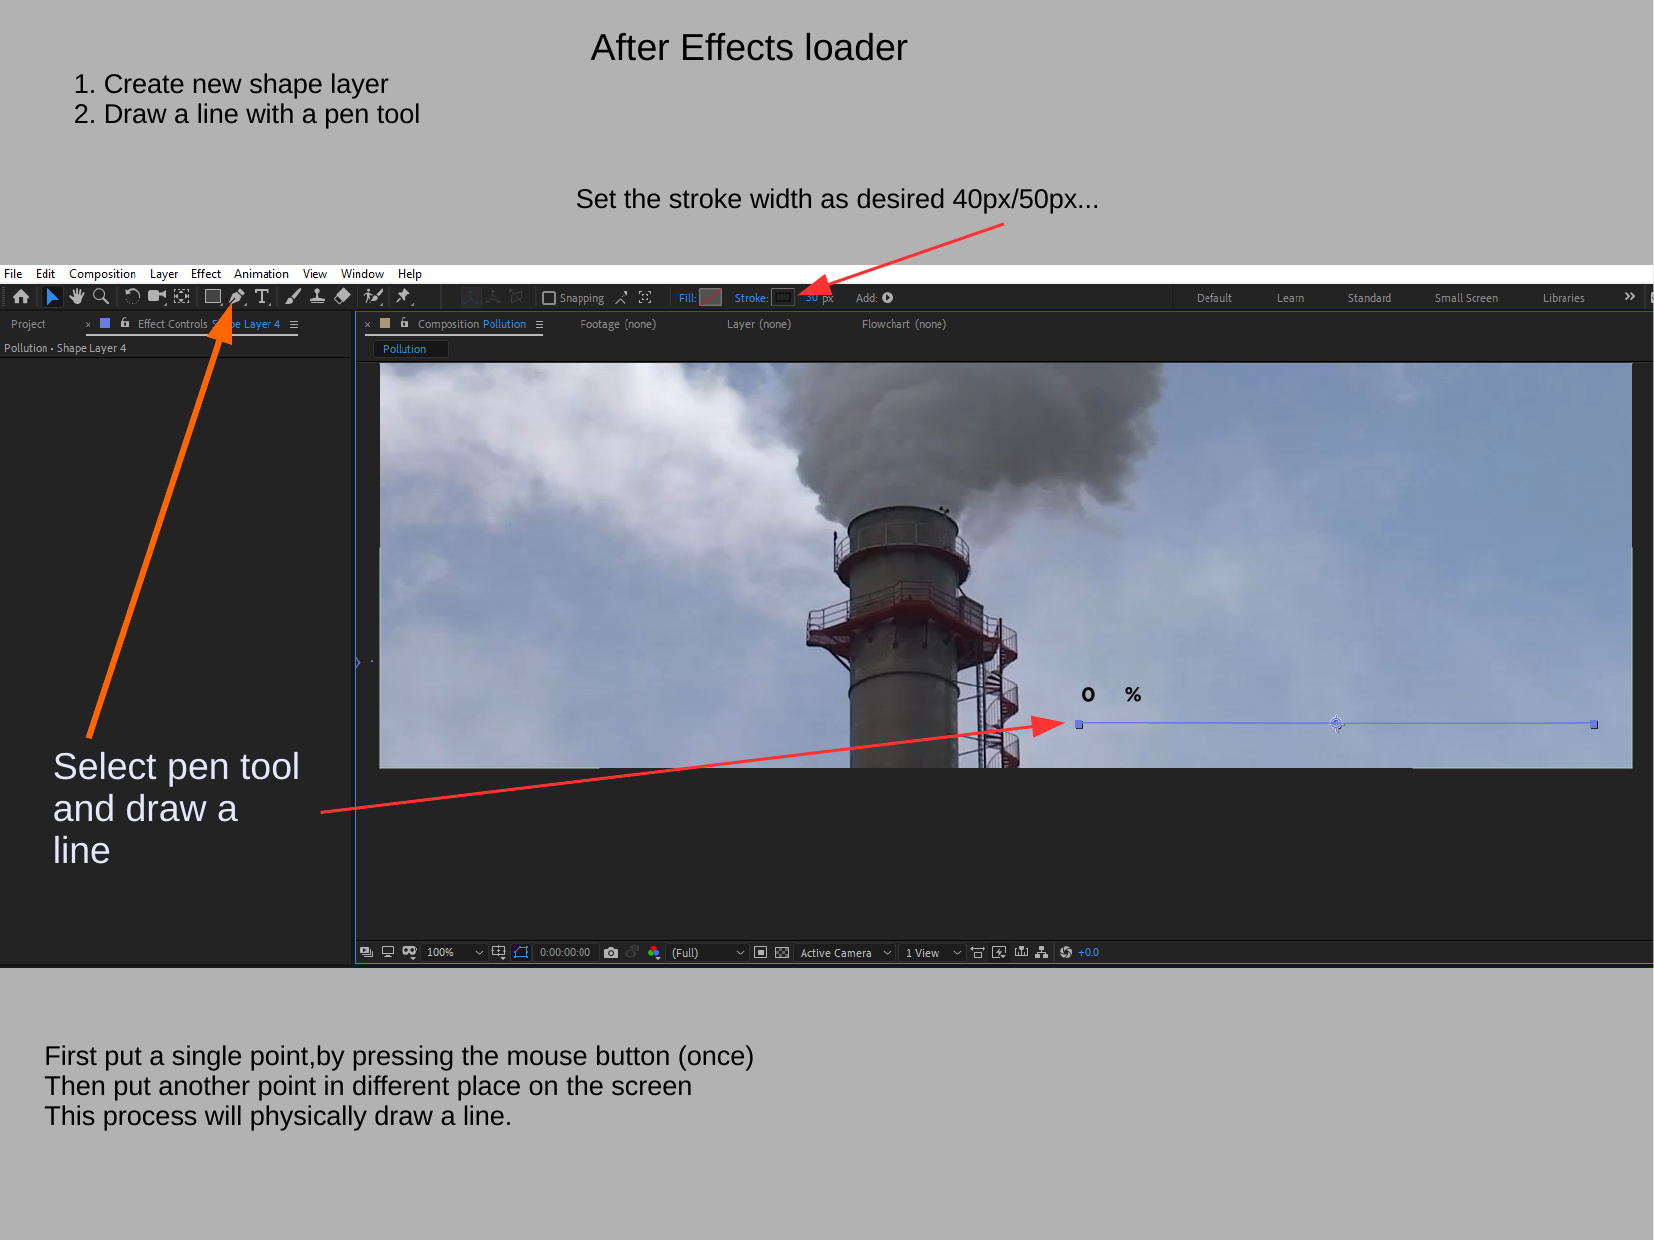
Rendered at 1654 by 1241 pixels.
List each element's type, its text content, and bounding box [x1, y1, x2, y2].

text_box First put a single point,by pressing the mouse button (once) Then put another point in different place on the screen This process will physically draw a line. [29, 1033, 1054, 1175]
text_box Set the stroke width as desired 40px/50px... [561, 177, 1316, 235]
picture [0, 265, 1654, 968]
text_box After Effects loader 1. Create new shape layer 2. Draw a line with a pen tool [59, 19, 1329, 245]
text_box Select pen tool and draw a line [38, 738, 321, 886]
